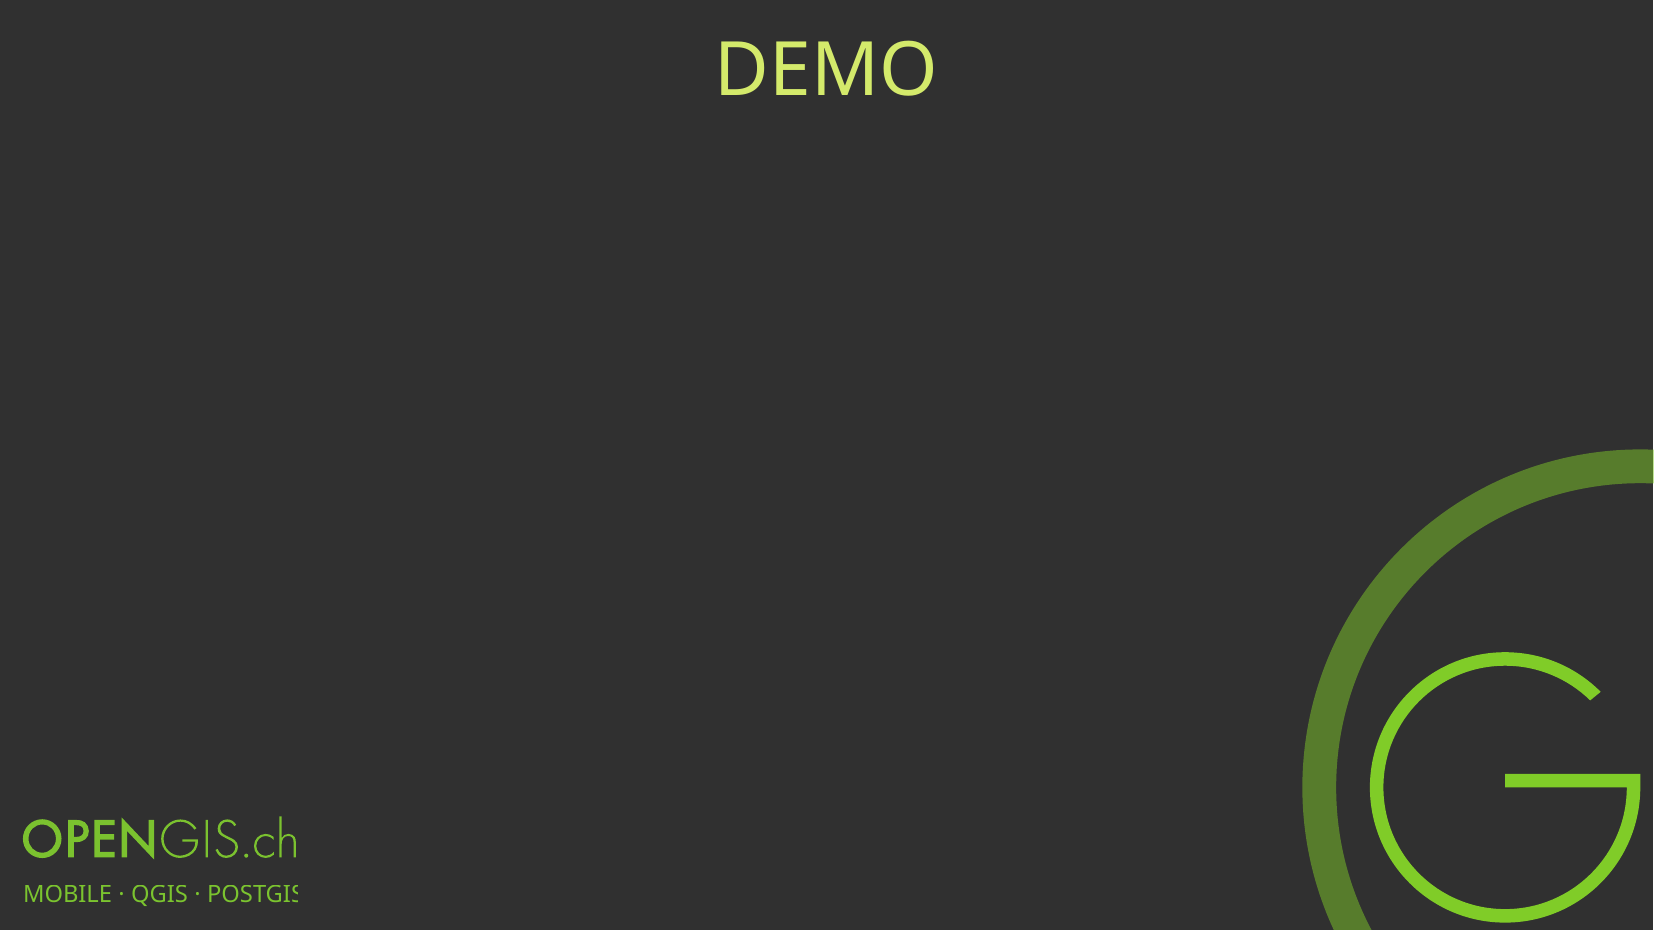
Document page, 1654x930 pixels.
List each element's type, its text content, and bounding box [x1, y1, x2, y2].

title DEMO [0, 0, 1653, 135]
